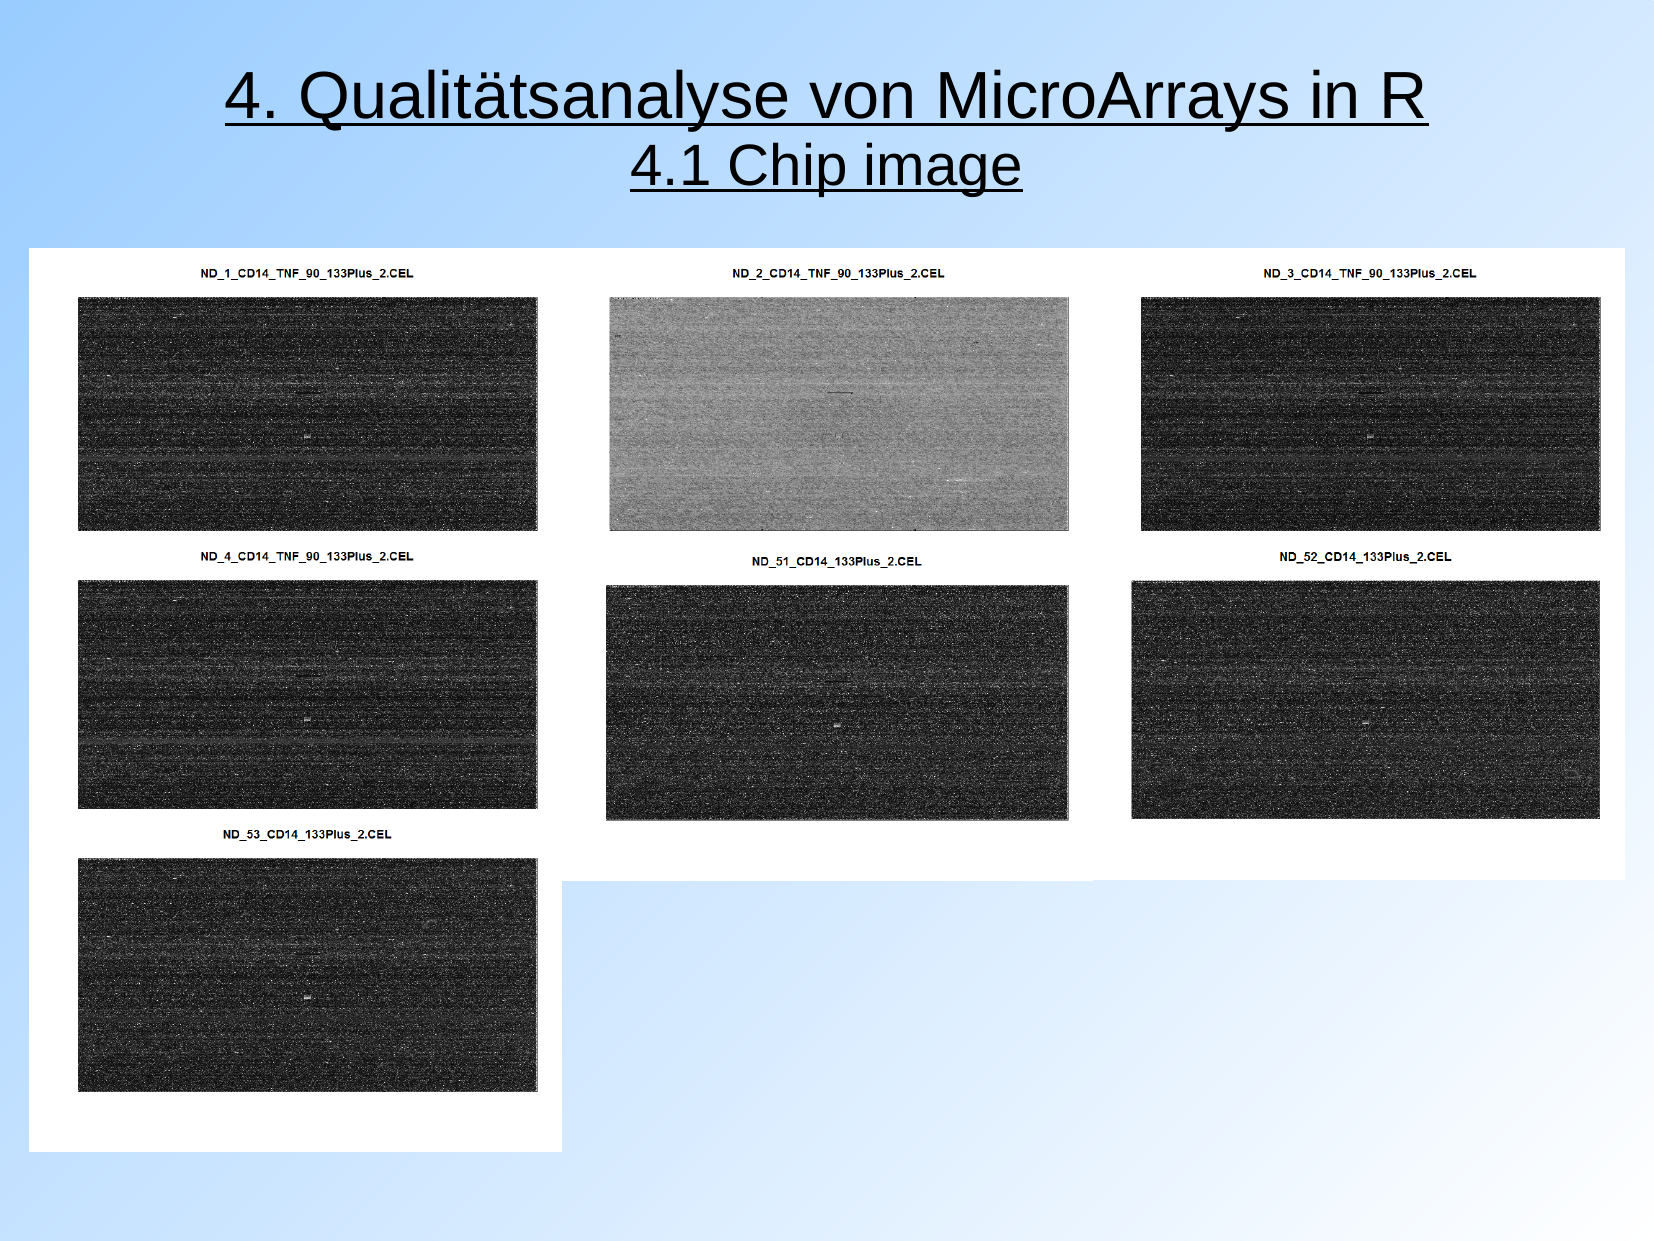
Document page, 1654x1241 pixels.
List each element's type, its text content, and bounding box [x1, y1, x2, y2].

title 4. Qualitätsanalyse von MicroArrays in R 4.1 Chip image [0, 0, 1654, 257]
picture [29, 248, 1625, 1152]
